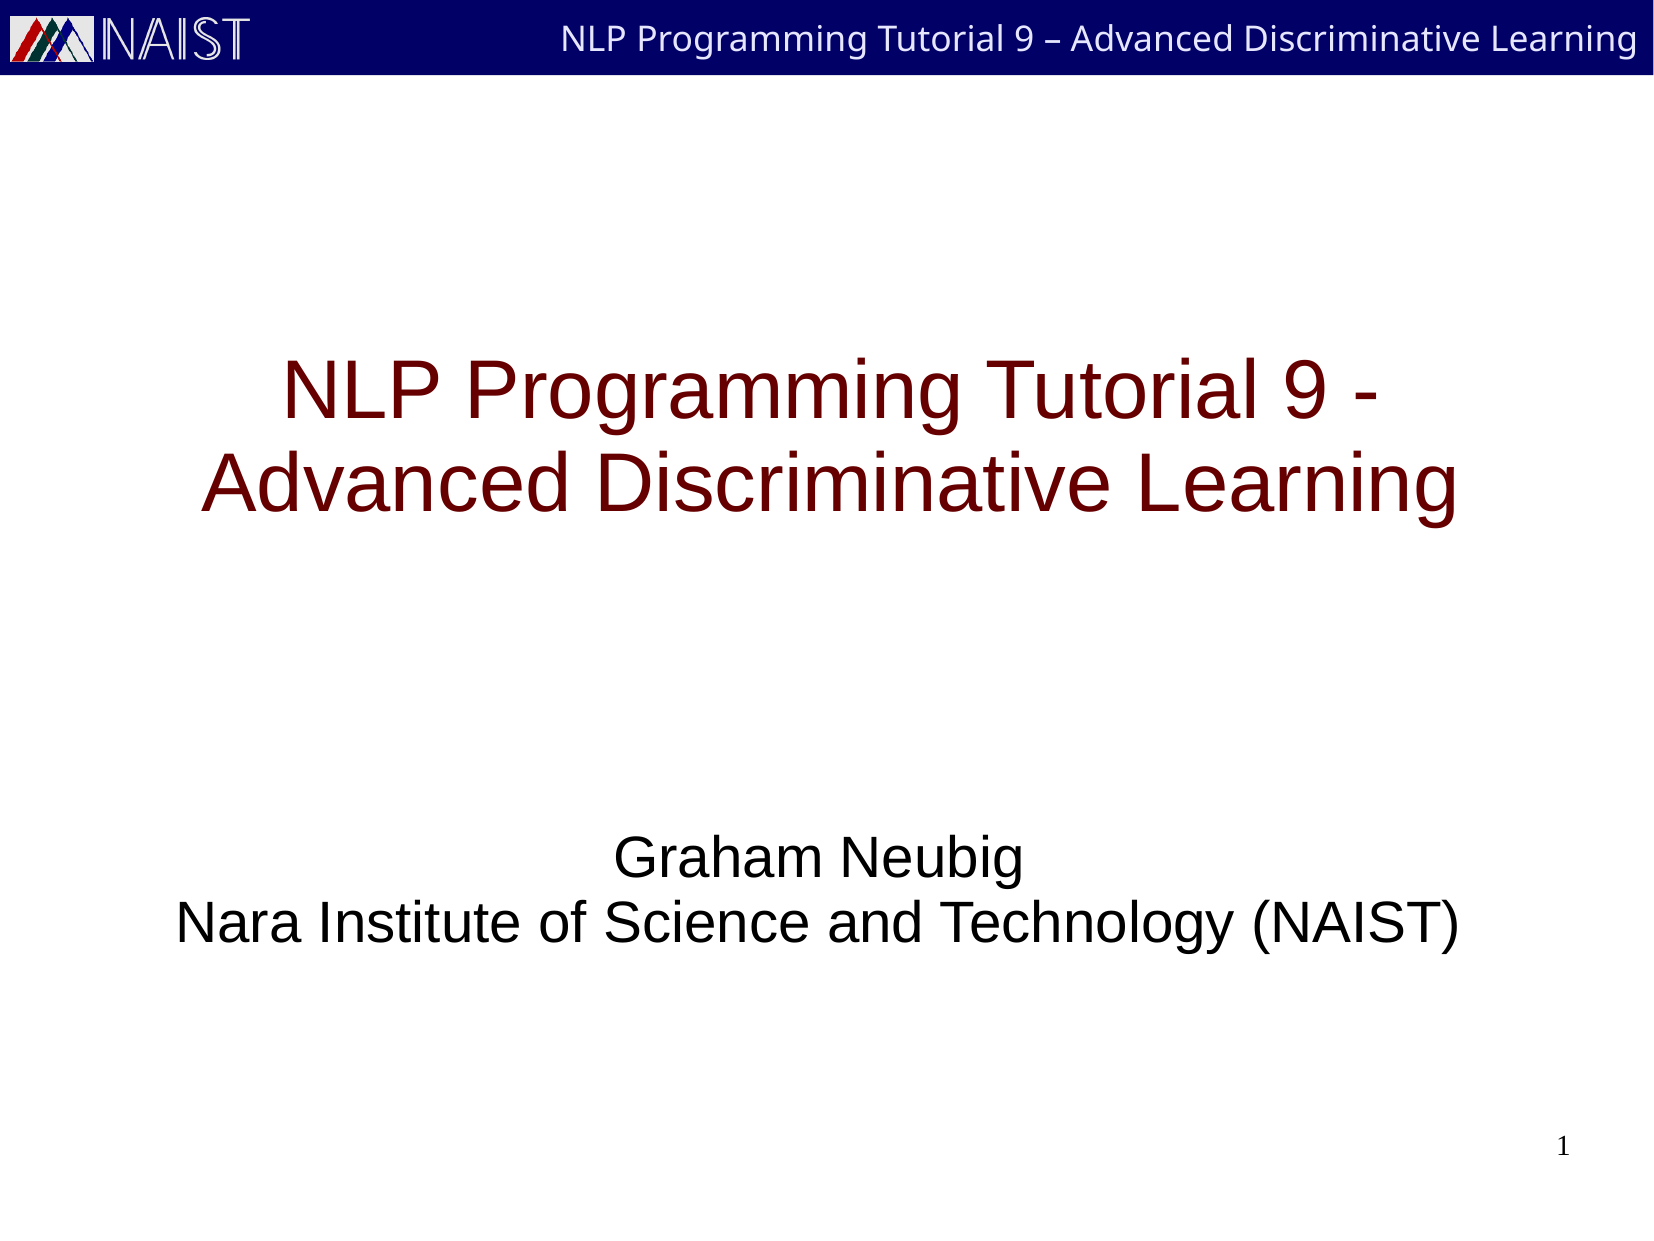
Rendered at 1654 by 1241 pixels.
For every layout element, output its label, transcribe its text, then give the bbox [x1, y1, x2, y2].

picture [10, 16, 94, 62]
picture [102, 17, 251, 60]
subtitle Graham Neubig Nara Institute of Science and Technology (NAIST) [75, 780, 1564, 999]
title NLP Programming Tutorial 9 - Advanced Discriminative Learning [86, 339, 1576, 533]
